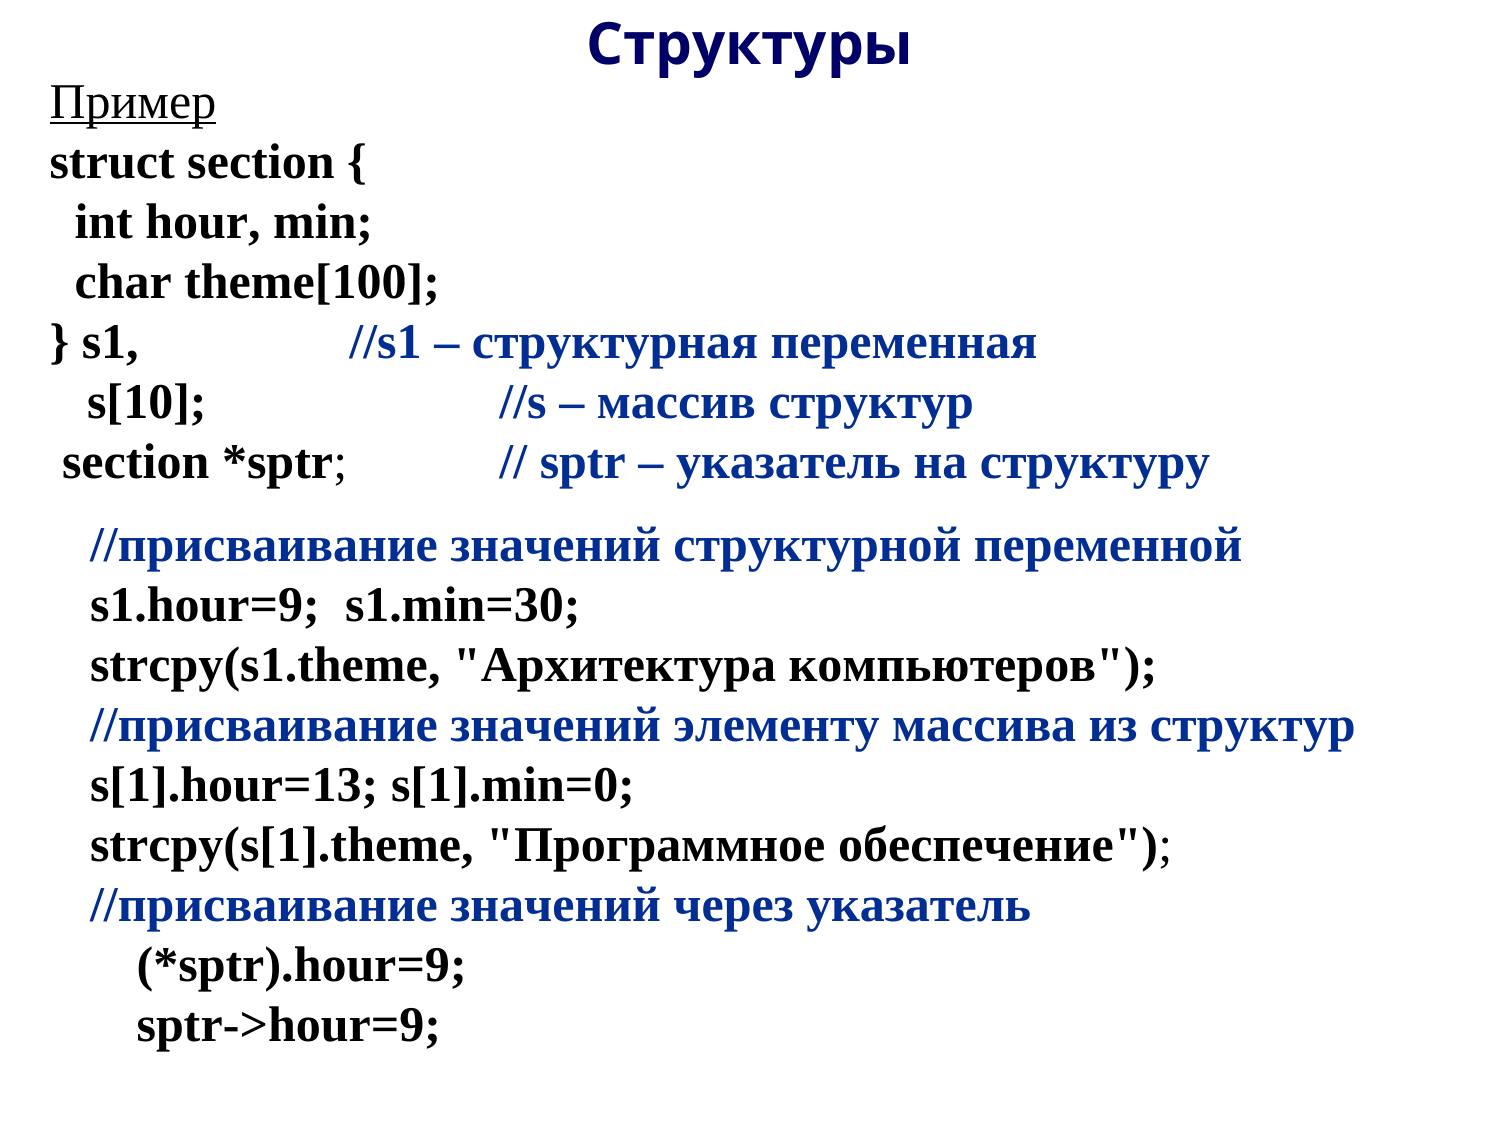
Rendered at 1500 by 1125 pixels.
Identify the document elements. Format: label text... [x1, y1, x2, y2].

text_box Структуры [0, 0, 1500, 83]
text_box Структуры [668, 39, 680, 58]
text_box Пример struct section { int hour, min; char theme[100]; } s1, //s1 – структурная переменная s[10]; //s – массив структур section *sptr; // sptr – указатель на структуру [34, 61, 1466, 497]
text_box Структуры [840, 39, 852, 58]
text_box //присваивание значений структурной переменной s1.hour=9; s1.min=30; strcpy(s1.theme, "Архитектура компьютеров"); //присваивание значений элементу массива из структур s[1].hour=13; s[1].min=0; strcpy(s[1].theme, "Программное обеспечение"); //присваивание значений через указатель (*sptr).hour=9; sptr->hour=9; [0, 503, 1500, 1125]
